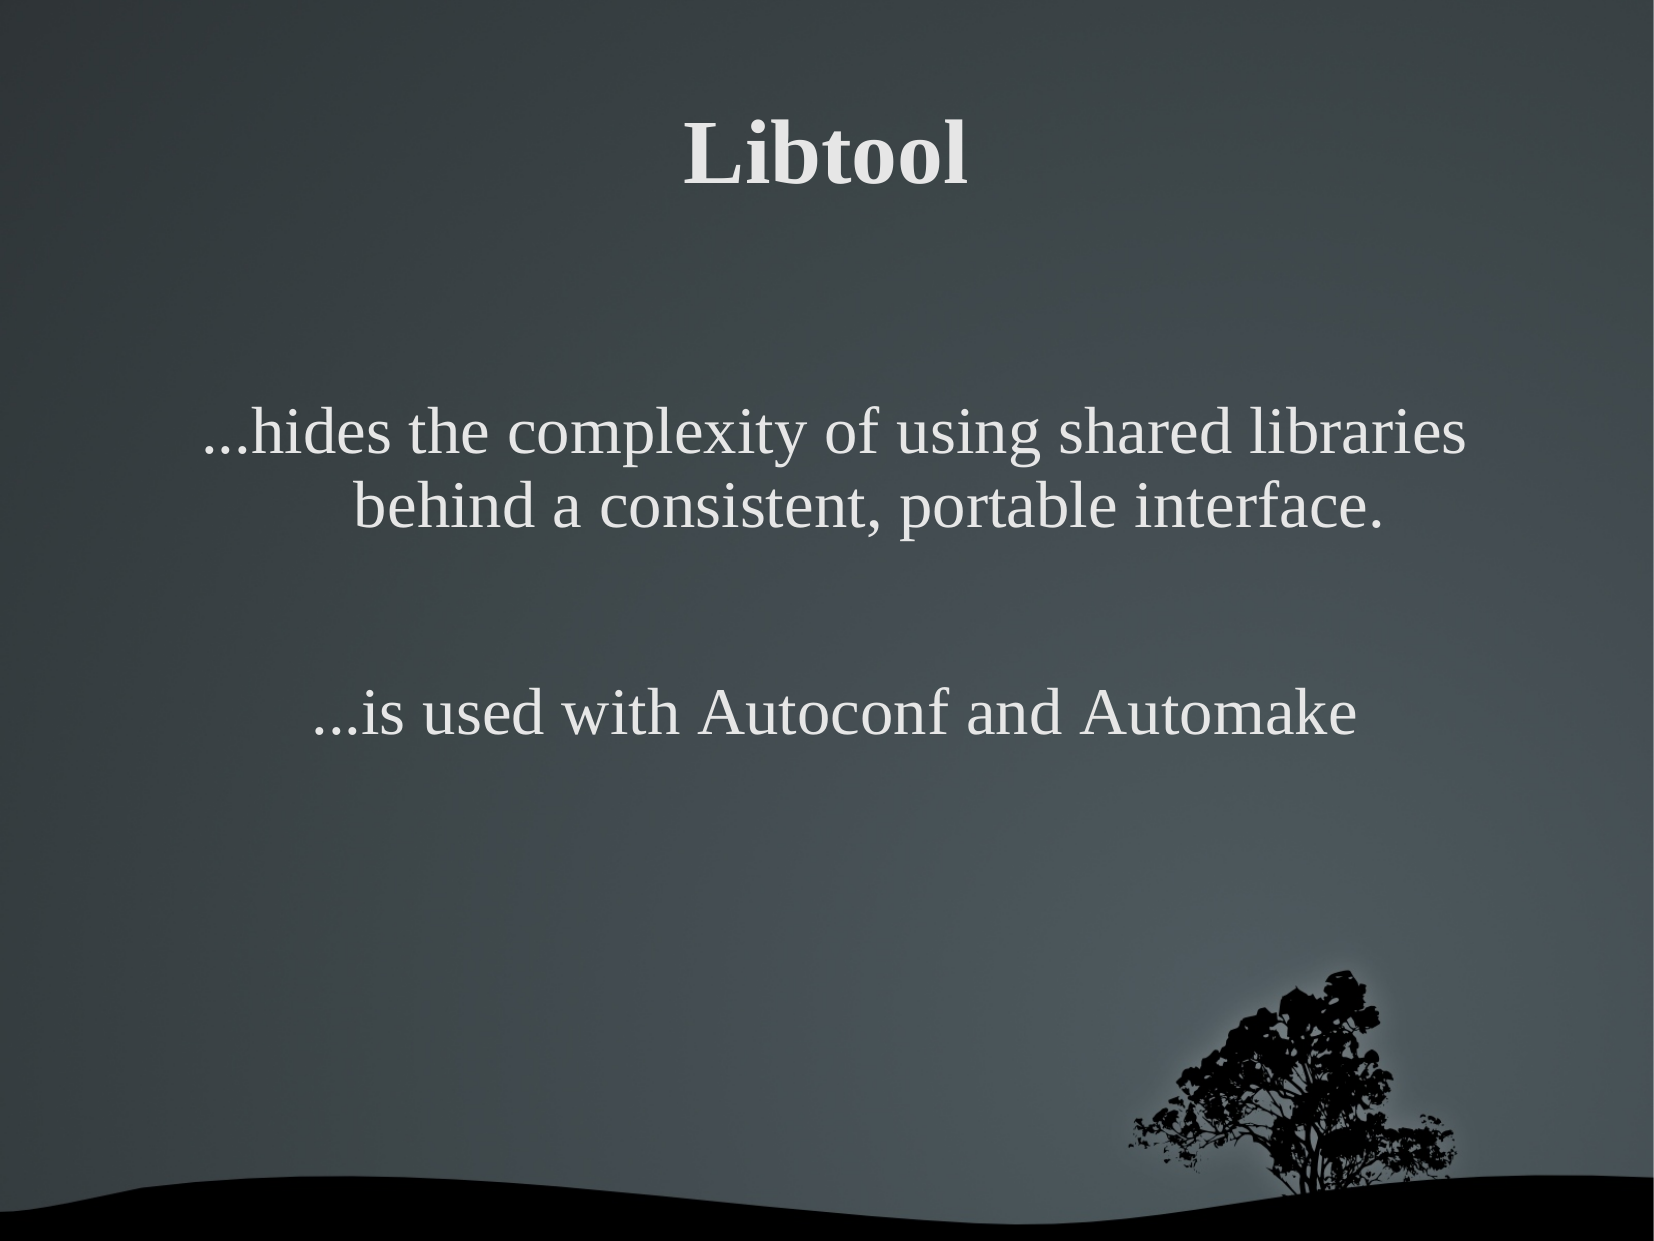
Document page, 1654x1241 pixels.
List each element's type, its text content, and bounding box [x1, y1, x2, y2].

title Libtool [82, 56, 1571, 250]
picture [0, 0, 1654, 1241]
list ...hides the complexity of using shared libraries behind a consistent, portable interface. ...is used with Autoconf and Automake [82, 290, 1571, 1094]
